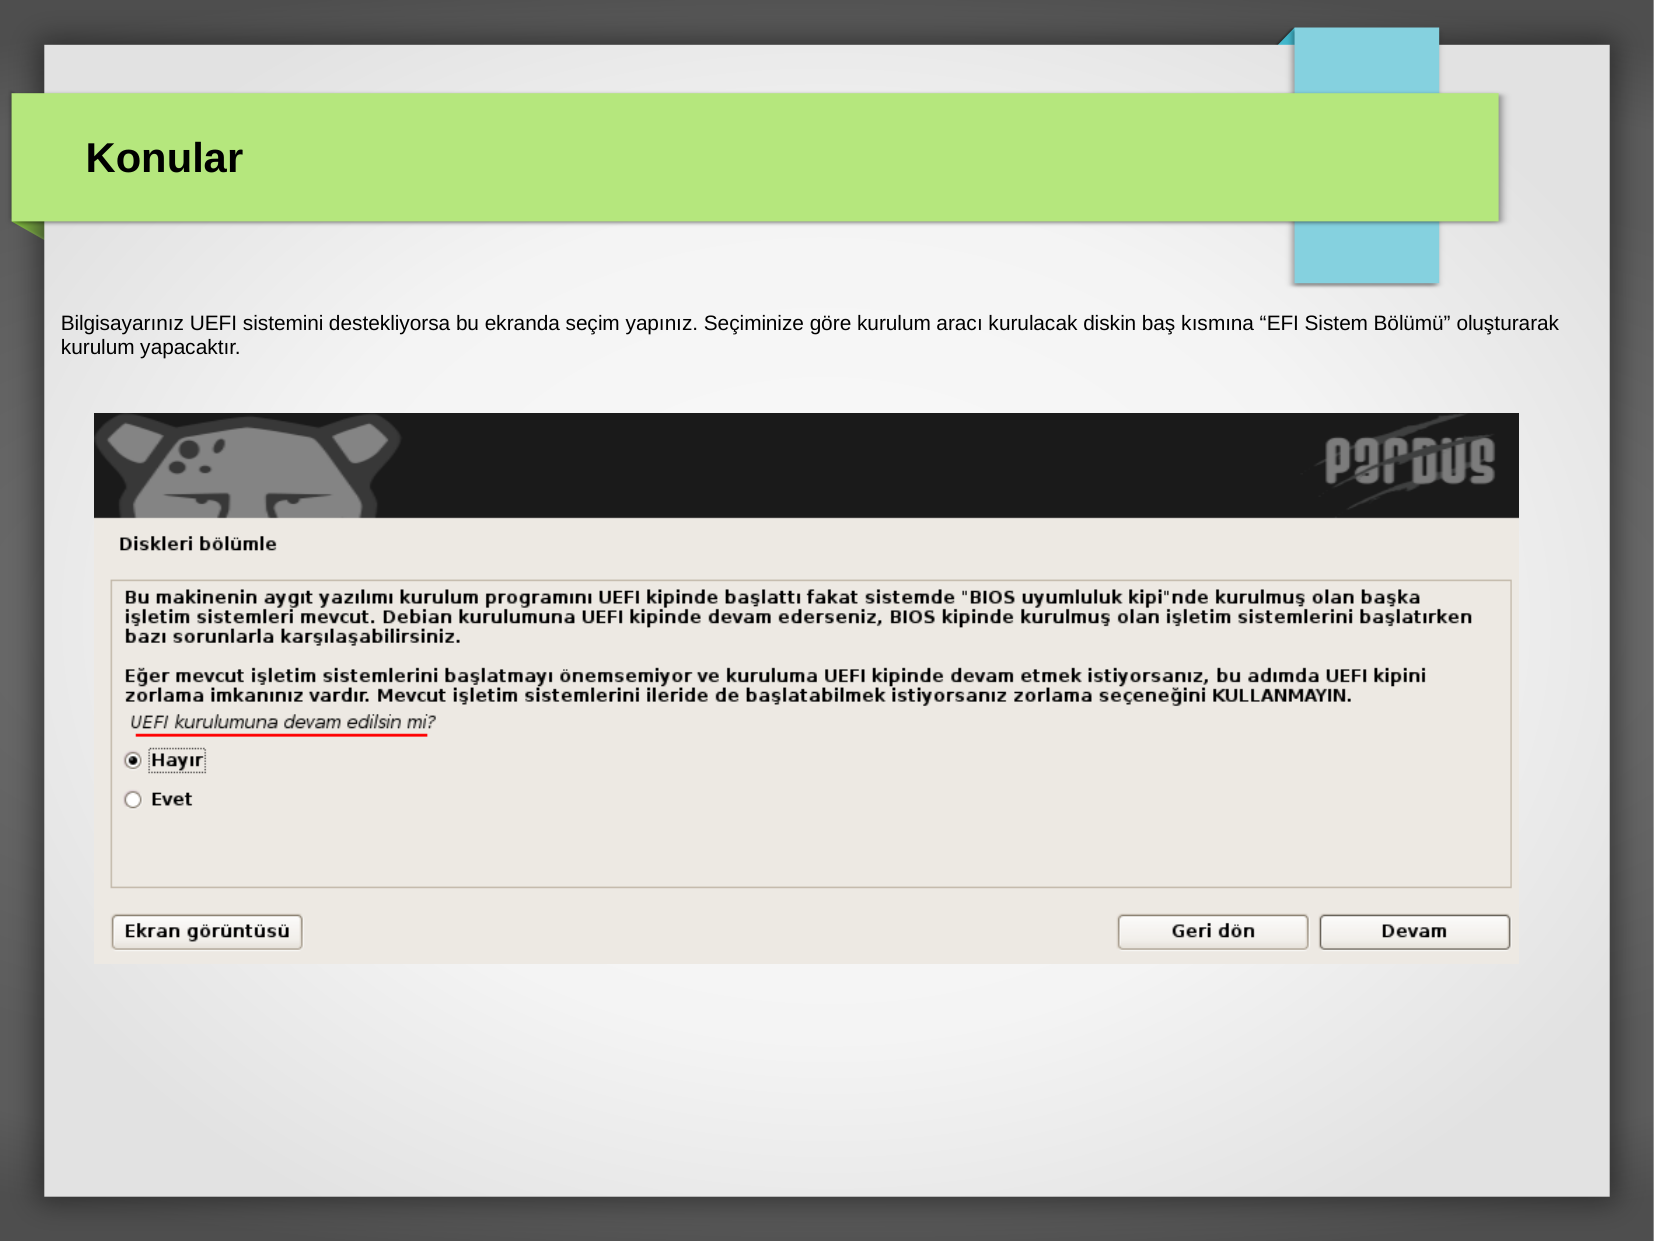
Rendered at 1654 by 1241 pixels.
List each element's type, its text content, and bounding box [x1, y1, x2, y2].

picture [0, 0, 1654, 1241]
text_box Bilgisayarınız UEFI sistemini destekliyorsa bu ekranda seçim yapınız. Seçiminize göre kurulum aracı kurulacak diskin baş kısmına “EFI Sistem Bölümü” oluşturarak kurulum yapacaktır. [46, 304, 1583, 367]
text_box Konular [70, 127, 259, 189]
